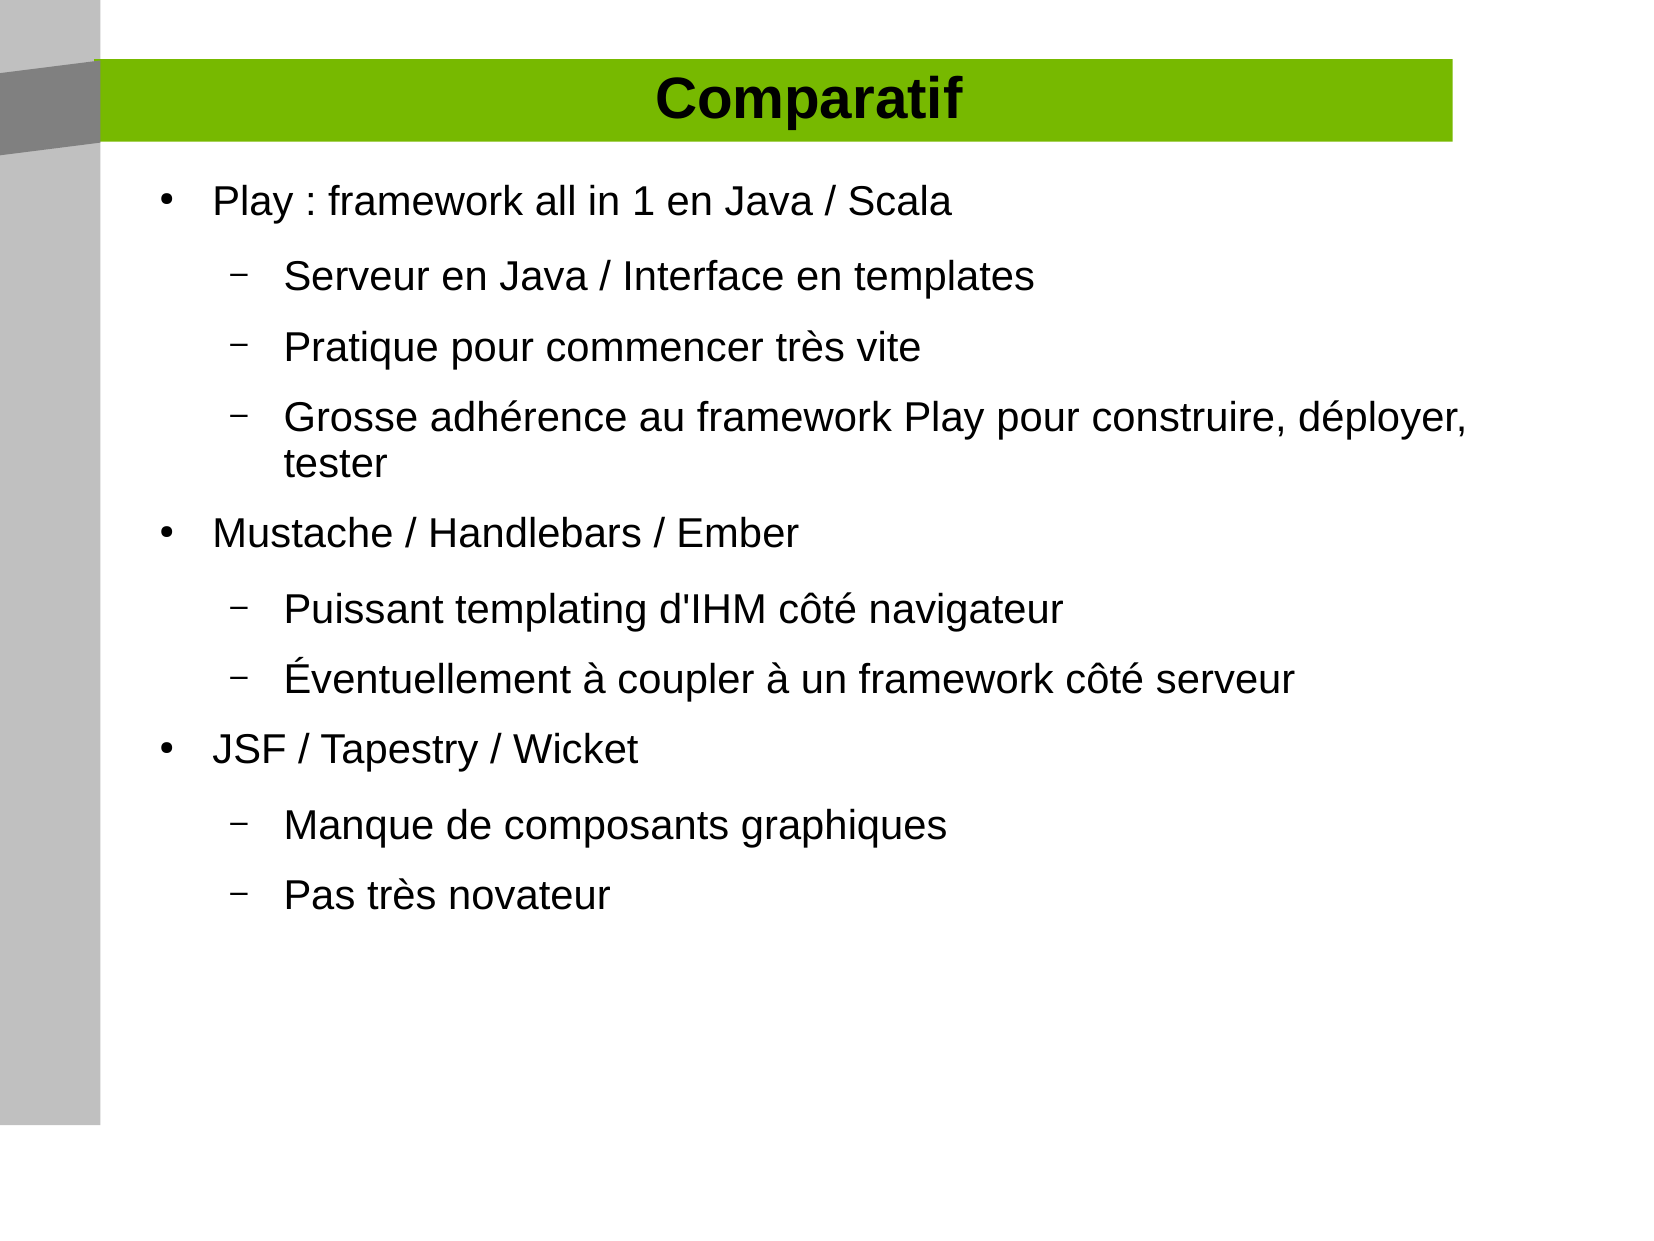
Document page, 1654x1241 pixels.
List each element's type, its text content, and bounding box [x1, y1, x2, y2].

list Play : framework all in 1 en Java / Scala Serveur en Java / Interface en templates Pratique pour commencer très vite Grosse adhérence au framework Play pour construire, déployer, tester Mustache / Handlebars / Ember Puissant templating d'IHM côté navigateur Éventuellement à coupler à un framework côté serveur JSF / Tapestry / Wicket Manque de composants graphiques Pas très novateur [141, 177, 1501, 993]
title Comparatif [82, 66, 1536, 132]
